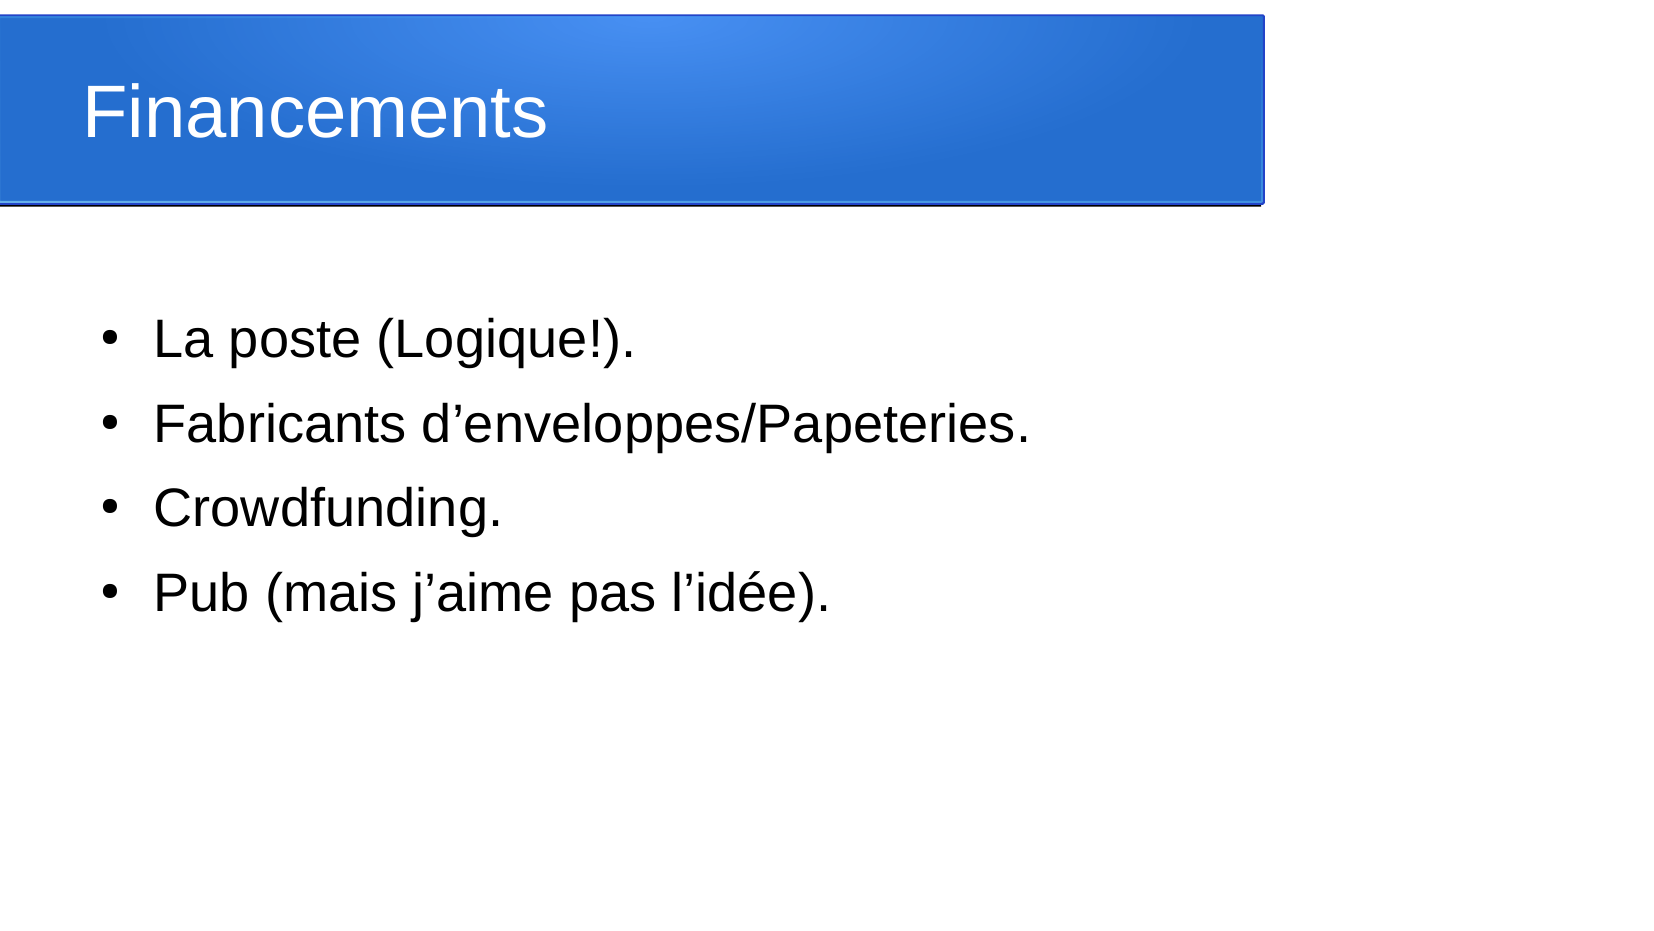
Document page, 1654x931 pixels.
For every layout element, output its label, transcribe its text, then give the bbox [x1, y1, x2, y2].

title Financements [82, 35, 1235, 189]
list La poste (Logique!). Fabricants d’enveloppes/Papeteries. Crowdfunding. Pub (mais j’aime pas l’idée). [82, 224, 1571, 764]
